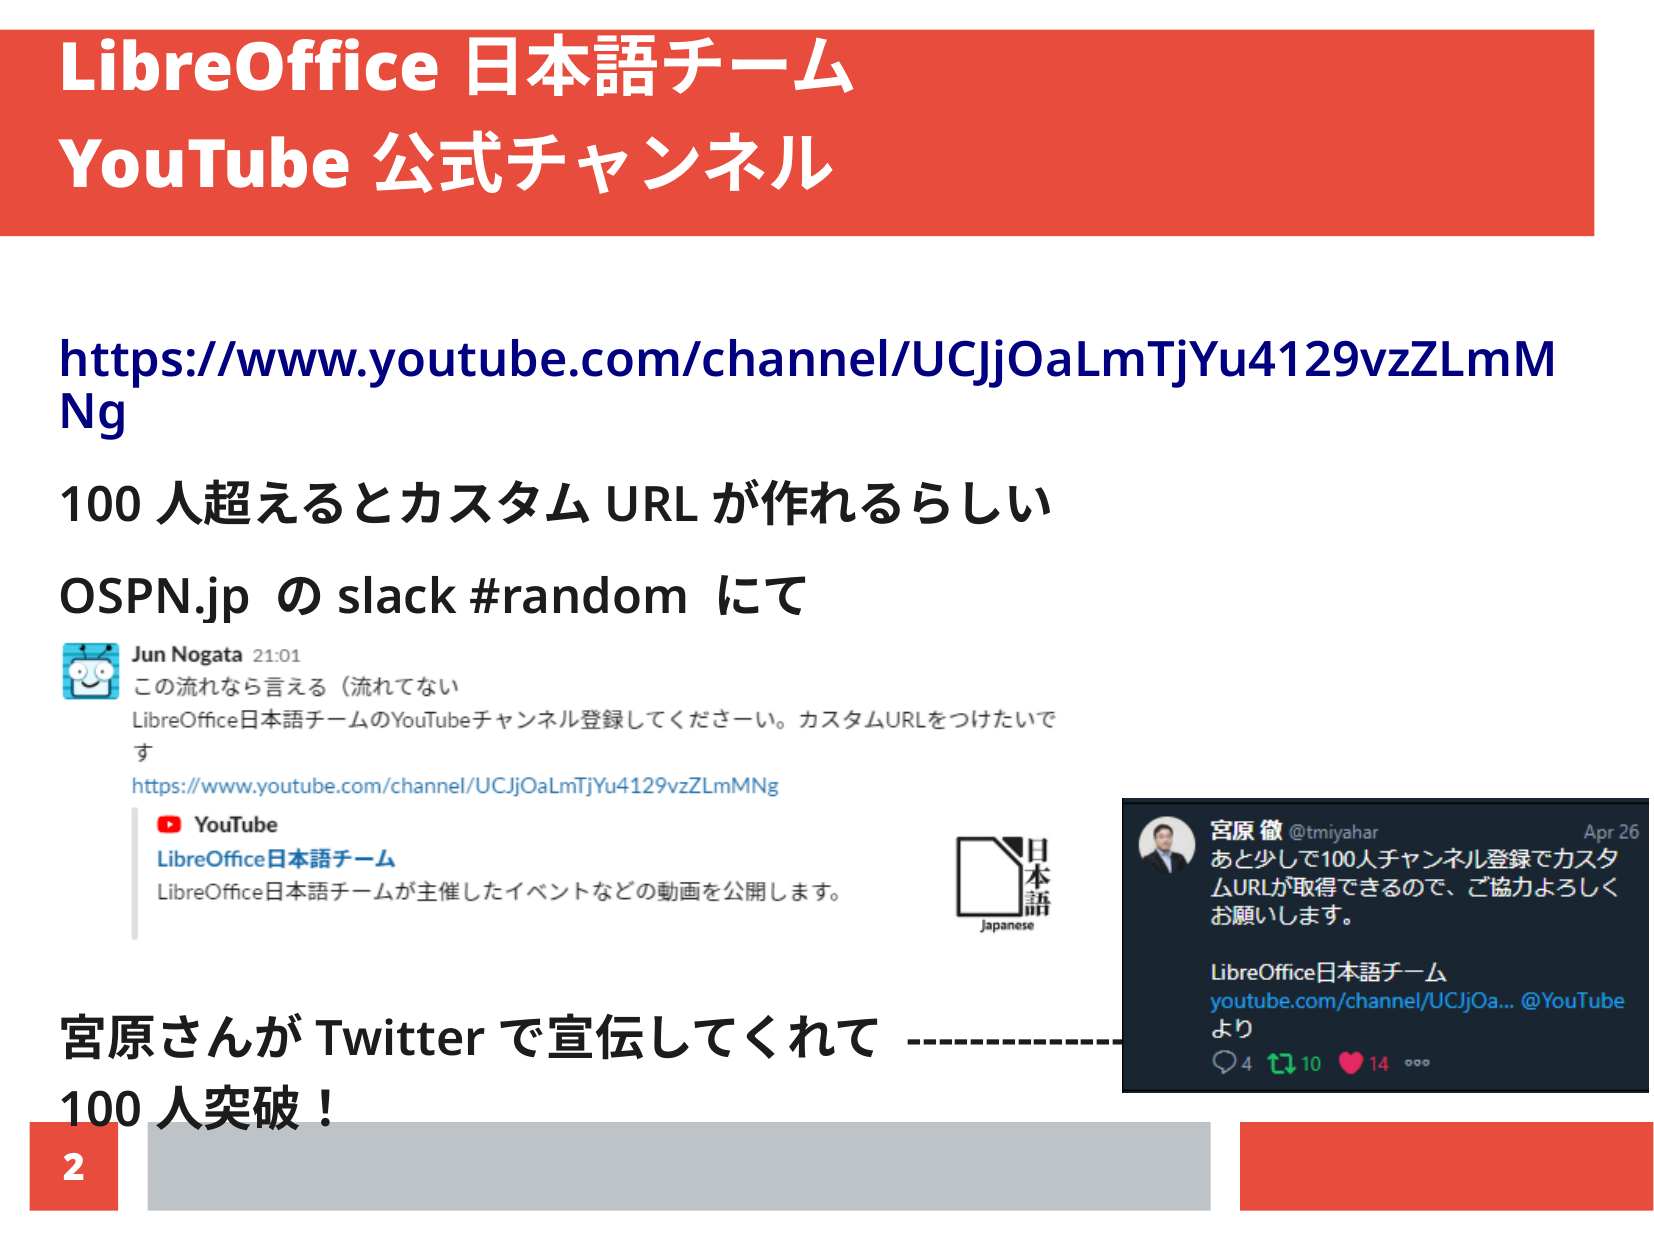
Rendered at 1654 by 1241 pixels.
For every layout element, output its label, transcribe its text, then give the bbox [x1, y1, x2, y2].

list https://www.youtube.com/channel/UCJjOaLmTjYu4129vzZLmMNg 100人超えるとカスタムURLが作れるらしい OSPN.jp のslack #random にて 宮原さんがTwitterで宣伝してくれて -------------------> 100人突破！ [59, 324, 1565, 1093]
title LibreOffice日本語チーム YouTube公式チャンネル [59, 59, 1595, 207]
picture [35, 623, 1069, 945]
picture [1122, 798, 1649, 1093]
